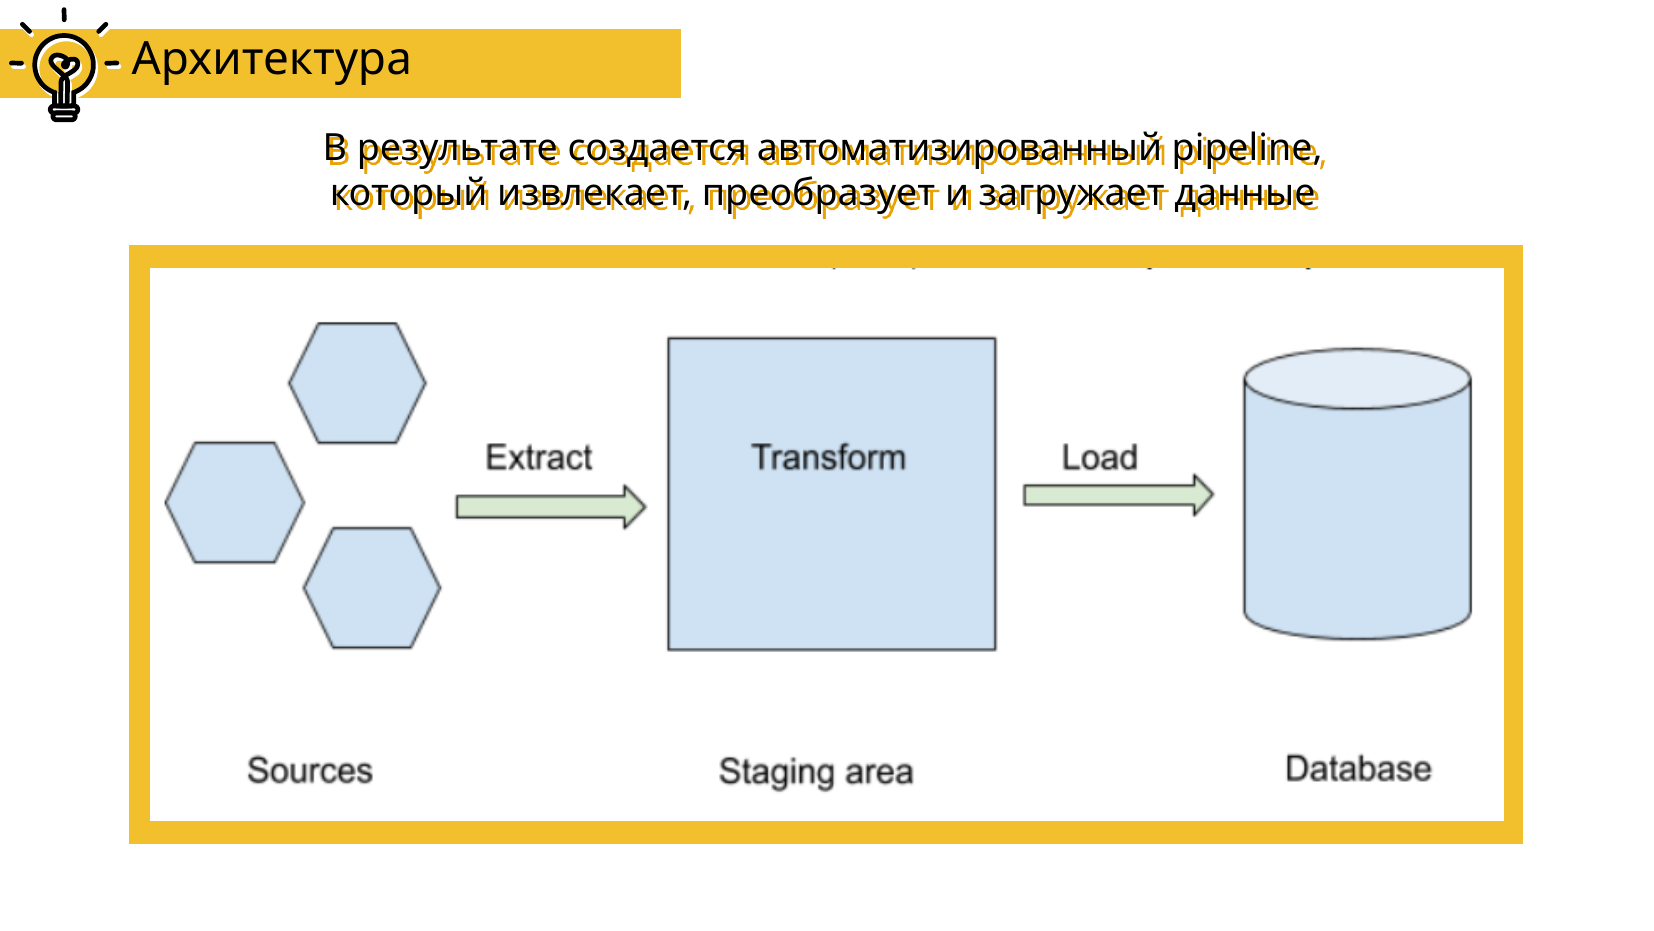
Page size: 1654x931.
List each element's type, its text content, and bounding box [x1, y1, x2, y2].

title Архитектура [131, 16, 578, 97]
title В результате создается автоматизированный pipeline, который извлекает, преобразует и загружает данные [265, 88, 1381, 248]
picture [150, 268, 1504, 821]
